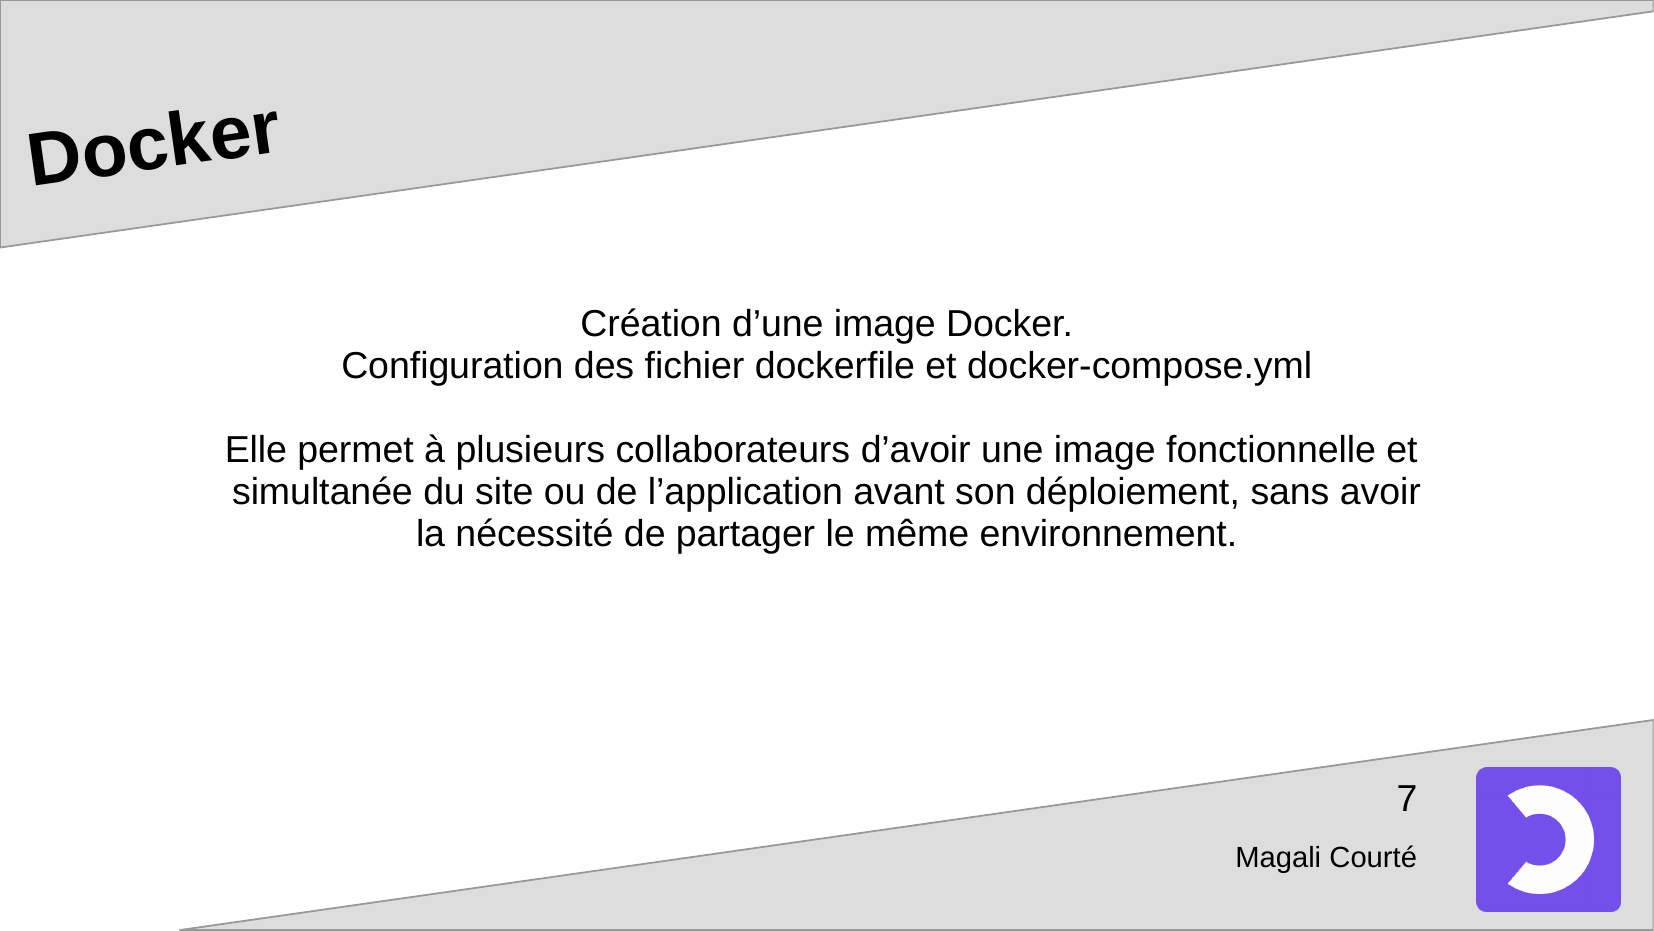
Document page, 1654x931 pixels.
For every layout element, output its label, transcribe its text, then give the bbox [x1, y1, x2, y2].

title Docker [16, 0, 1501, 239]
text_box Création d’une image Docker. Configuration des fichier dockerfile et docker-compose.yml Elle permet à plusieurs collaborateurs d’avoir une image fonctionnelle et simultanée du site ou de l’application avant son déploiement, sans avoir la nécessité de partager le même environnement. [206, 295, 1447, 772]
picture [1476, 767, 1621, 912]
